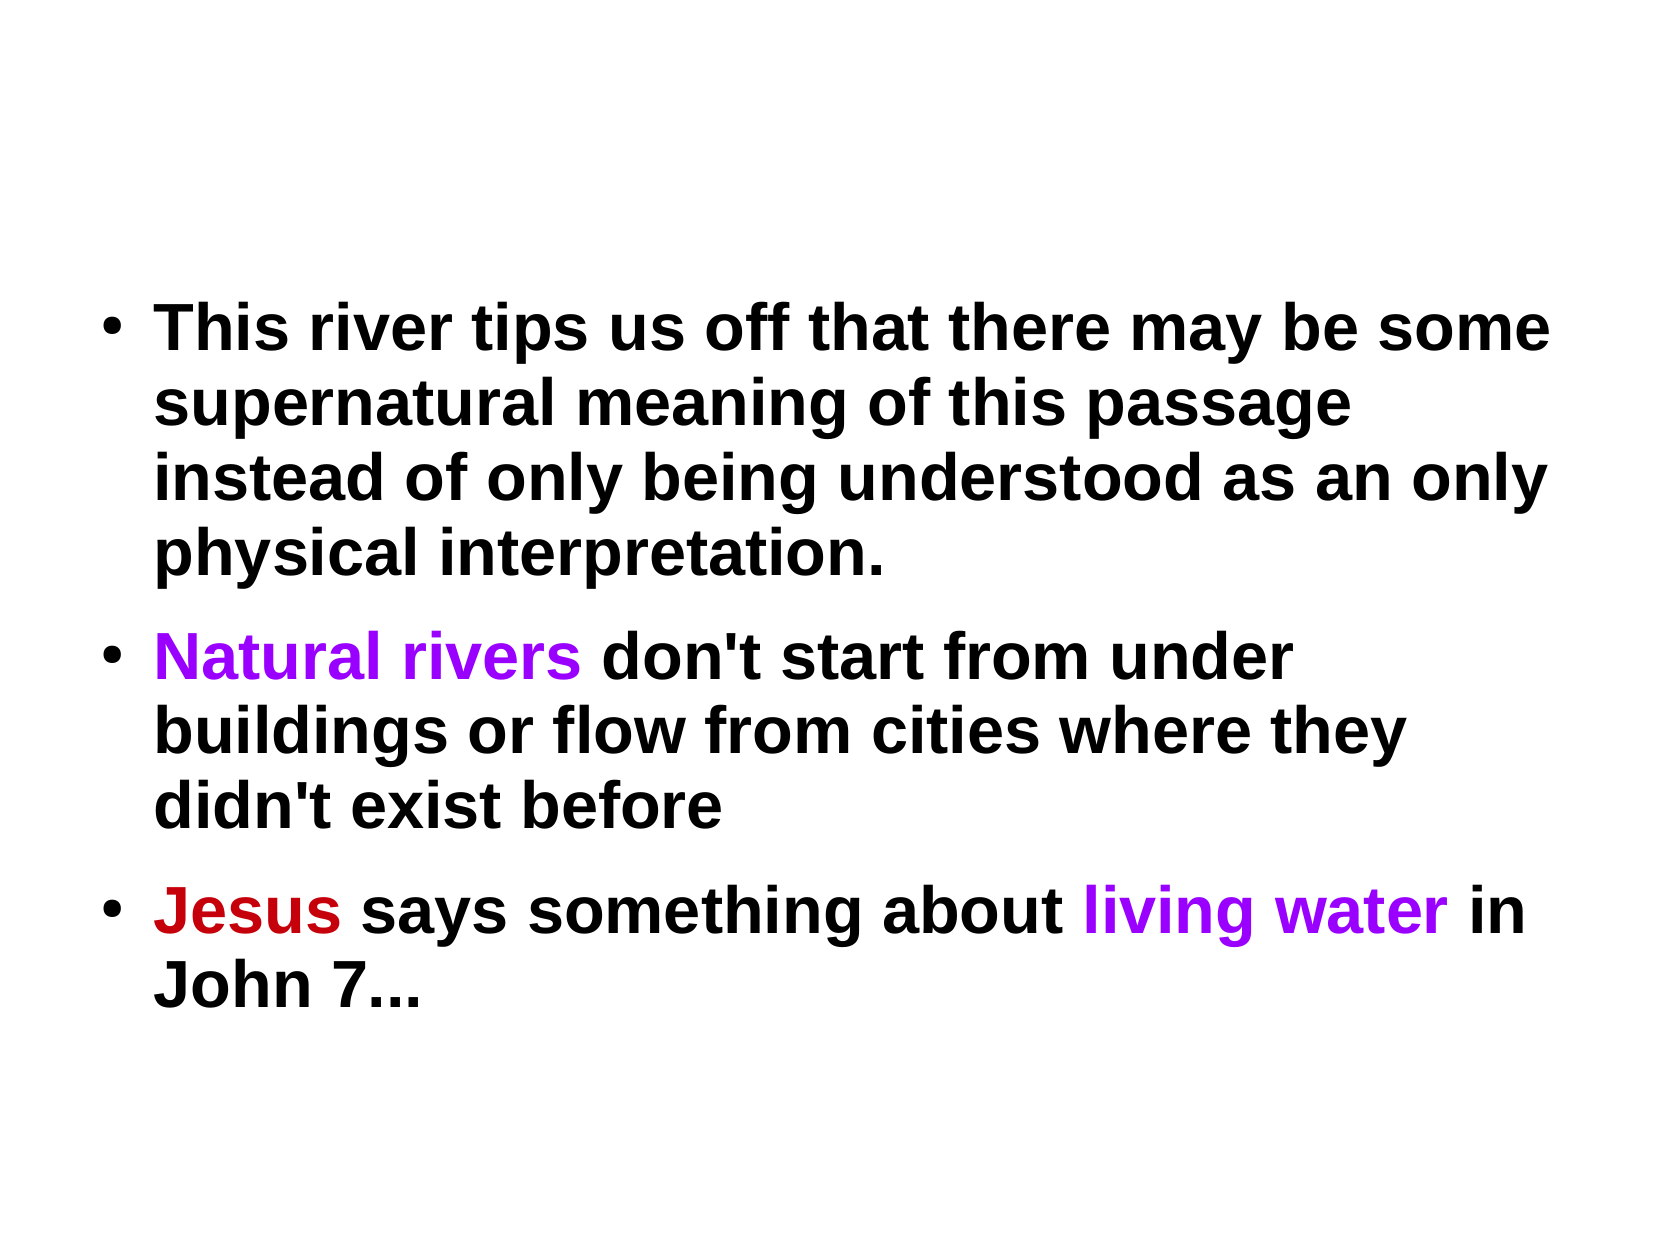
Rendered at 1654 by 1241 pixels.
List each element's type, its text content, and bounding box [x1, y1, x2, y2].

list This river tips us off that there may be some supernatural meaning of this passage instead of only being understood as an only physical interpretation. Natural rivers don't start from under buildings or flow from cities where they didn't exist before Jesus says something about living water in John 7... [82, 290, 1571, 1109]
